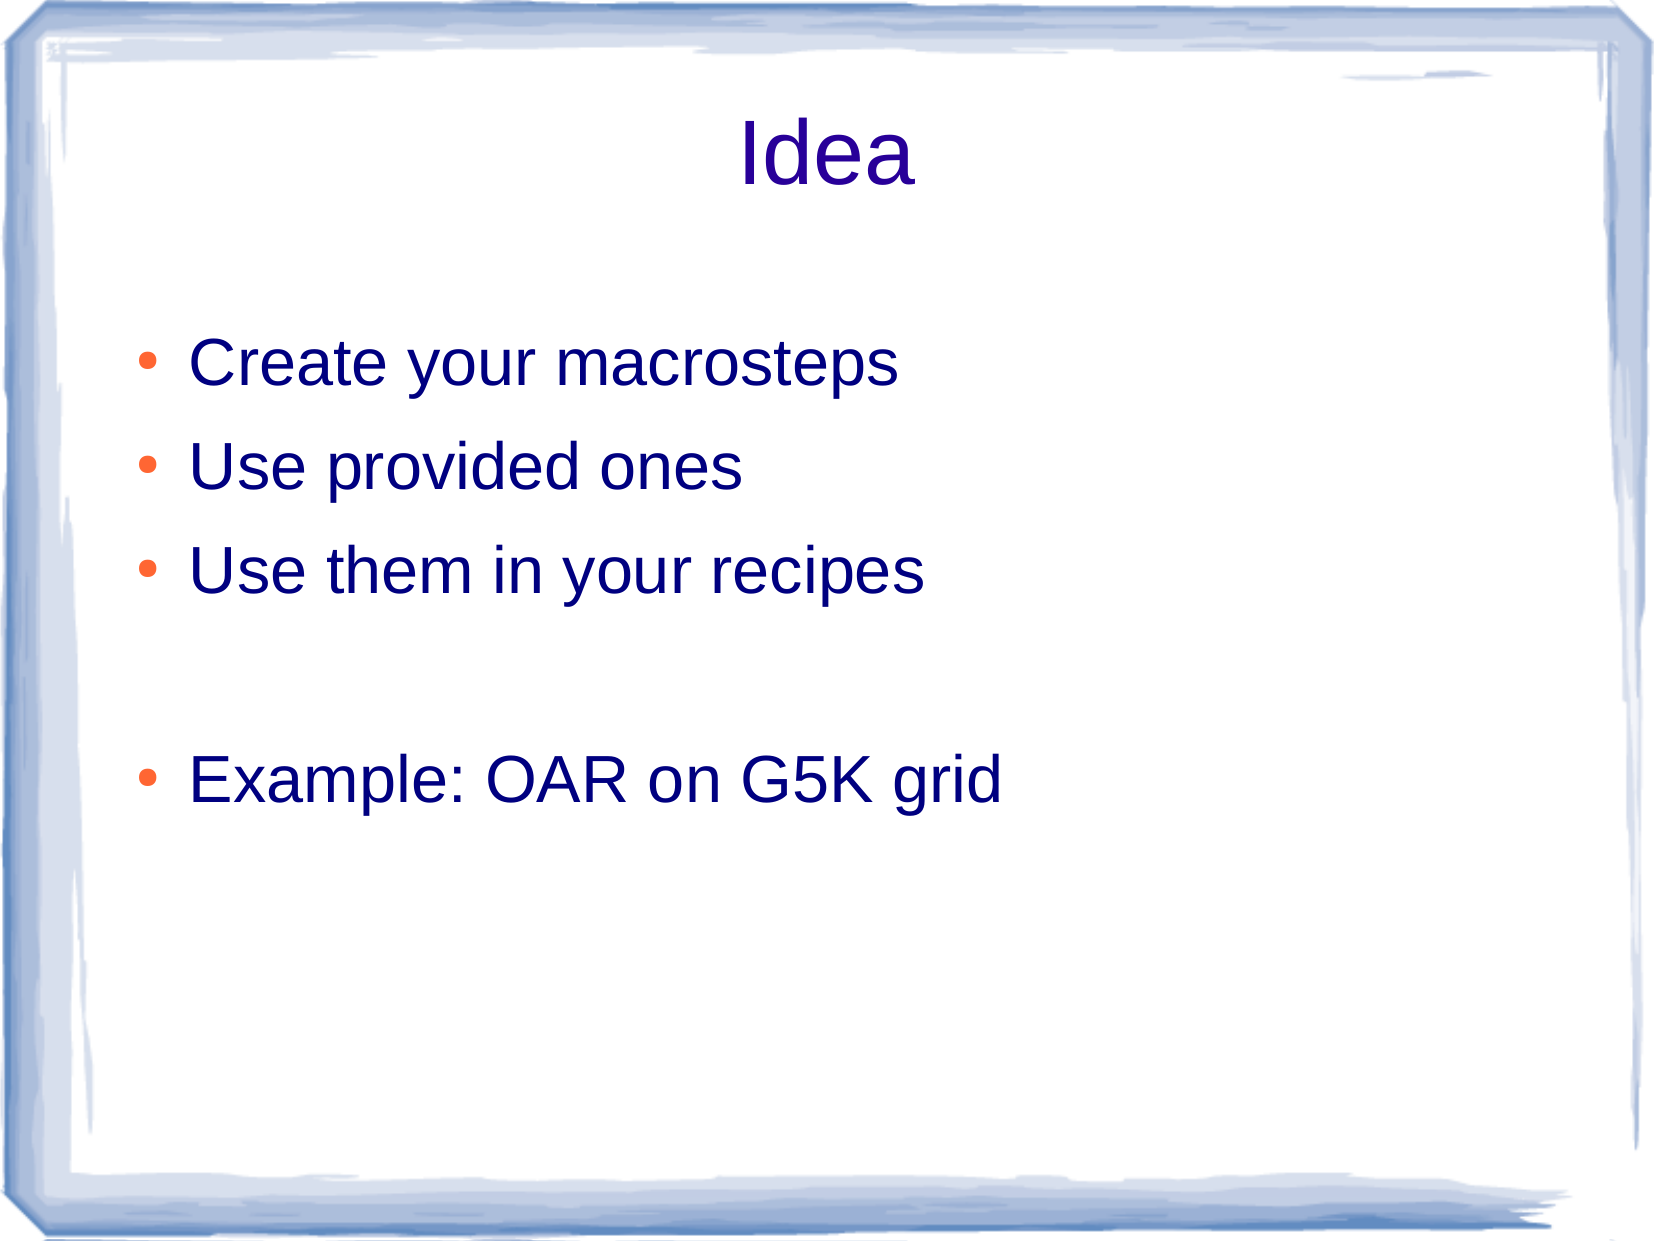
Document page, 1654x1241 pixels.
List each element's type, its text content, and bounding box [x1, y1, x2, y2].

picture [0, 0, 1654, 1241]
list Create your macrosteps Use provided ones Use them in your recipes Example: OAR on G5K grid [118, 324, 1571, 1129]
title Idea [82, 56, 1571, 250]
